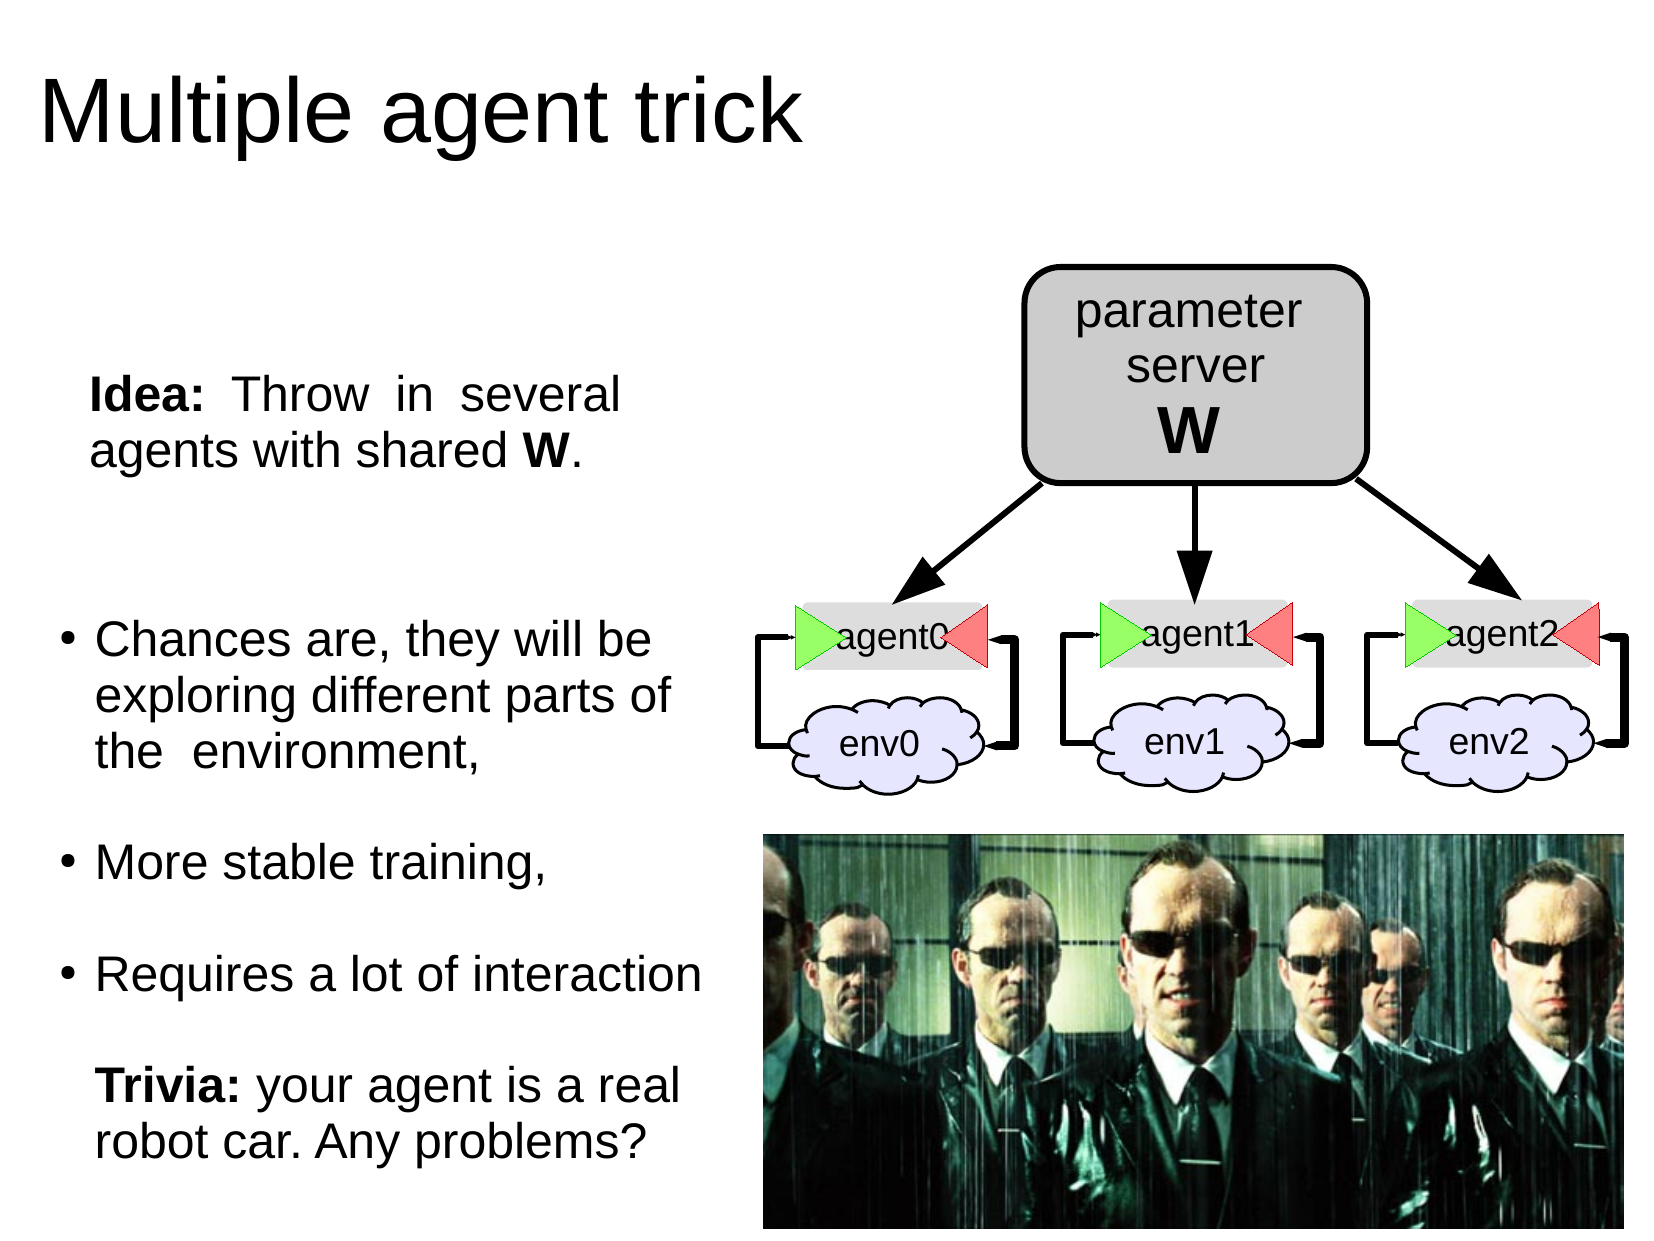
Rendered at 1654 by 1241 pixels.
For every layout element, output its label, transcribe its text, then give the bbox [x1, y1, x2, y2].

text_box [1100, 602, 1152, 668]
text_box Idea: Throw in several agents with shared W. [30, 349, 646, 496]
text_box [1552, 602, 1600, 666]
text_box env0 [788, 697, 984, 795]
text_box Multiple agent trick [15, 42, 841, 286]
text_box agent1 [1098, 590, 1297, 677]
picture [764, 834, 1624, 1229]
text_box [795, 605, 847, 670]
text_box env2 [1398, 695, 1594, 792]
text_box [940, 604, 988, 668]
text_box [1405, 602, 1457, 668]
text_box agent0 [793, 593, 992, 680]
text_box parameter server W [1024, 266, 1368, 484]
text_box Chances are, they will be exploring different parts of the environment, More stable training, Requires a lot of interaction Trivia: your agent is a real robot car. Any problems? [0, 539, 764, 1241]
text_box [1246, 602, 1293, 666]
text_box agent2 [1403, 590, 1602, 677]
text_box env1 [1093, 695, 1289, 792]
text_box agent0 [933, 626, 944, 647]
